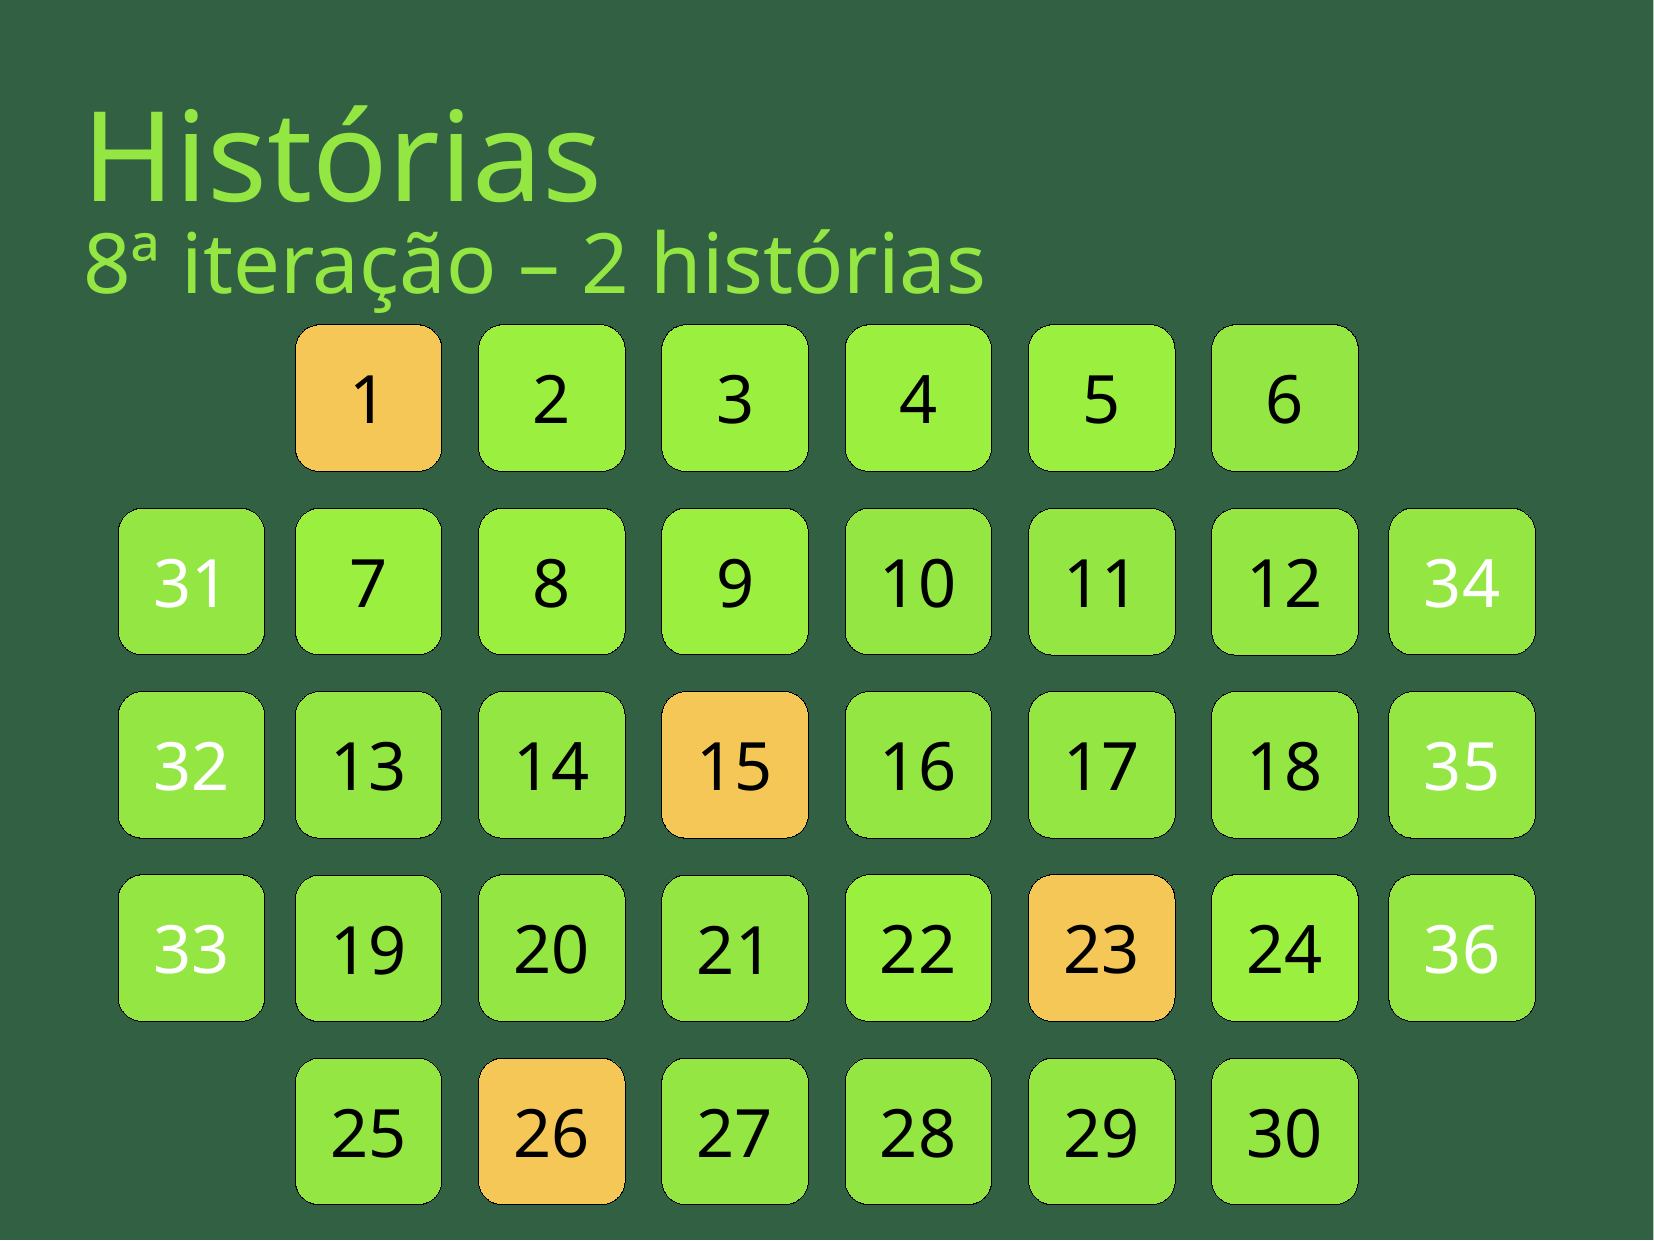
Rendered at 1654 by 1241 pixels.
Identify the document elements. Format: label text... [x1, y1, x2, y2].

title 8ª iteração – 2 histórias [83, 183, 1572, 340]
text_box 1 [295, 324, 442, 472]
text_box 27 [661, 1058, 809, 1205]
text_box 28 [845, 1058, 992, 1205]
text_box 26 [478, 1058, 626, 1205]
text_box 16 [845, 691, 992, 839]
text_box 22 [845, 874, 992, 1022]
text_box 7 [295, 508, 442, 655]
text_box 11 [1028, 508, 1176, 656]
text_box 12 [1211, 508, 1359, 656]
text_box 18 [1211, 691, 1359, 839]
text_box 15 [661, 691, 809, 839]
text_box 9 [661, 508, 809, 655]
text_box 31 [118, 508, 265, 655]
text_box 19 [295, 875, 442, 1022]
text_box 30 [1211, 1058, 1359, 1205]
text_box 35 [1388, 691, 1536, 839]
text_box 14 [478, 691, 626, 839]
title Histórias [82, 49, 1571, 257]
text_box 3 [661, 324, 809, 472]
text_box 17 [1028, 691, 1176, 839]
text_box 23 [1028, 874, 1176, 1022]
text_box 29 [1028, 1058, 1176, 1205]
text_box 8 [478, 508, 626, 655]
text_box 24 [1211, 874, 1359, 1022]
text_box 21 [661, 875, 809, 1022]
text_box 32 [118, 691, 265, 839]
text_box 4 [845, 324, 992, 472]
text_box 5 [1028, 324, 1176, 472]
text_box 20 [478, 874, 626, 1022]
text_box 34 [1388, 508, 1536, 655]
text_box 13 [295, 691, 442, 839]
text_box 36 [1388, 874, 1536, 1022]
text_box 25 [295, 1058, 442, 1205]
text_box 10 [845, 508, 992, 655]
text_box 2 [478, 324, 626, 472]
text_box 6 [1211, 324, 1359, 472]
text_box 33 [118, 874, 265, 1022]
